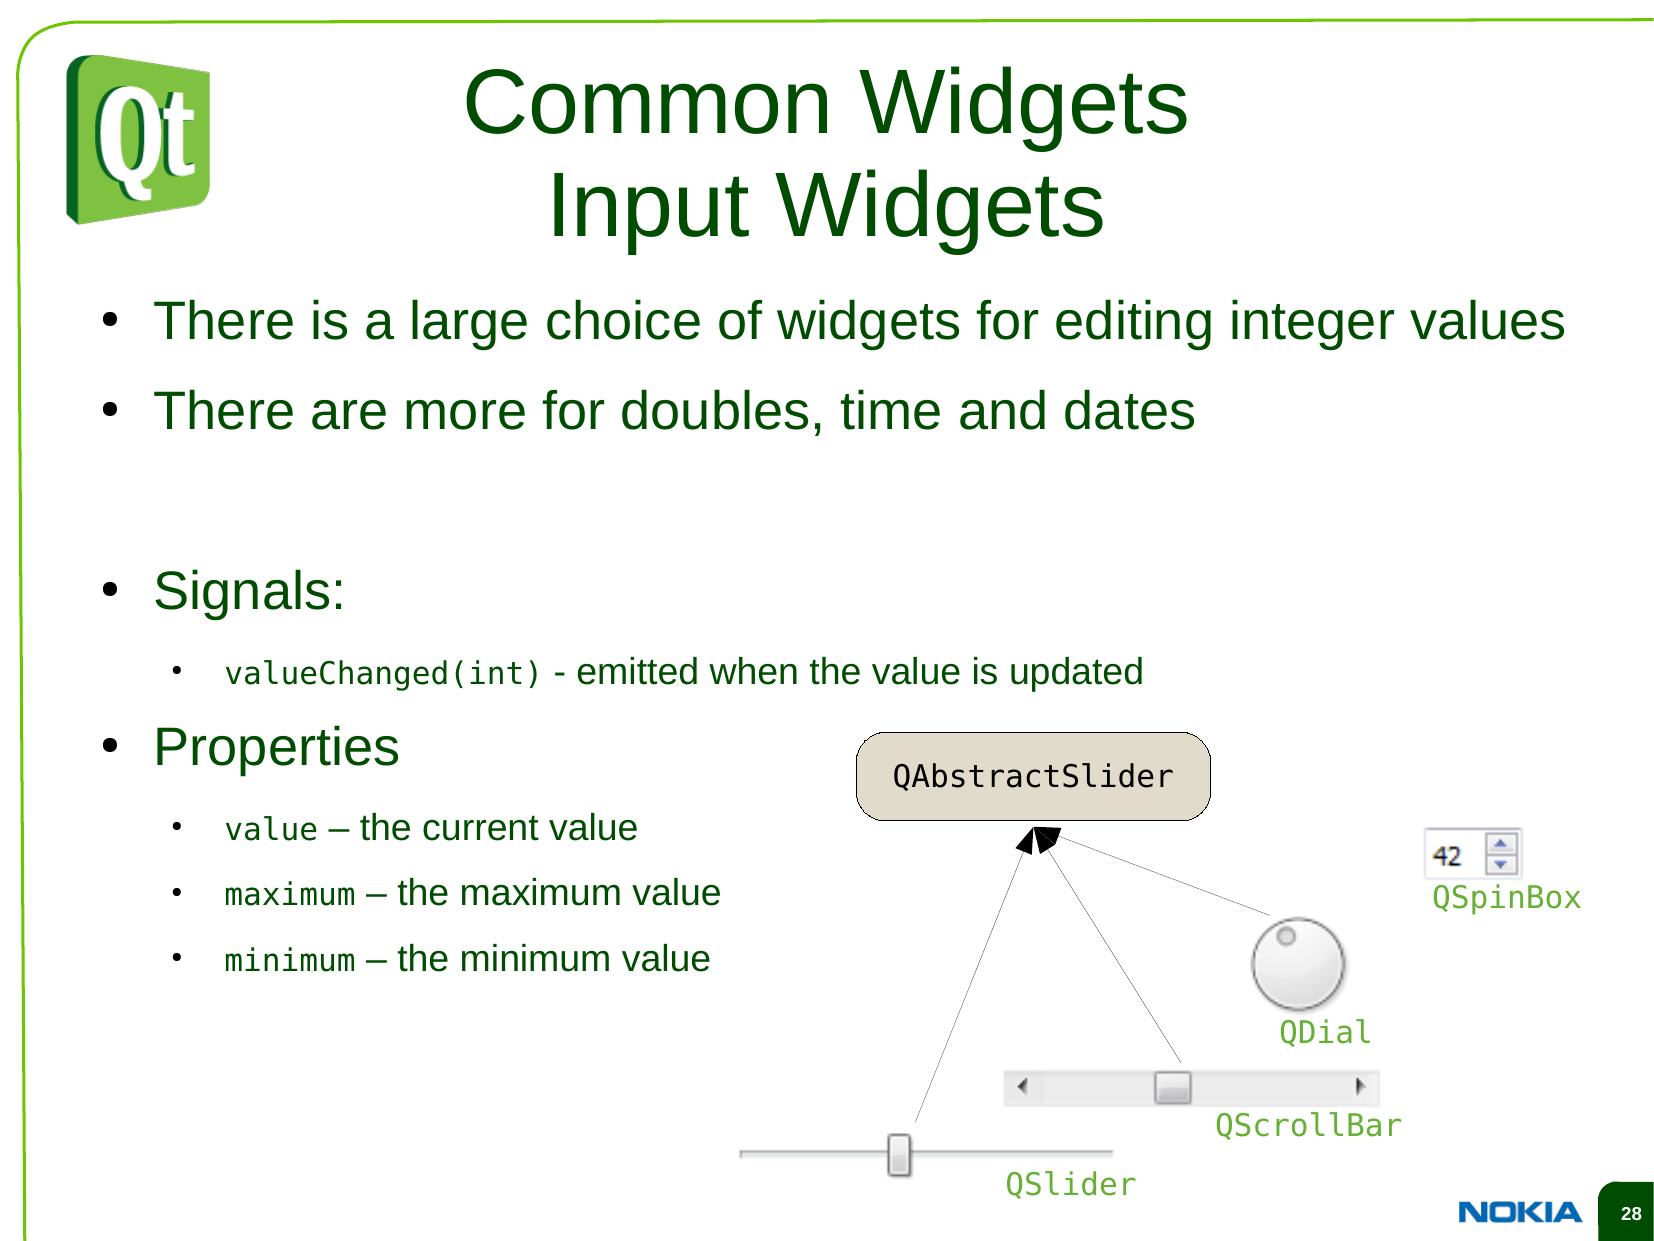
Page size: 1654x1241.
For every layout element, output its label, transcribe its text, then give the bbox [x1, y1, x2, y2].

text_box QSpinBox [1417, 871, 1597, 923]
picture [1422, 826, 1526, 871]
text_box QSlider [990, 1159, 1152, 1211]
text_box QDial [1264, 1006, 1388, 1058]
picture [1459, 1201, 1583, 1223]
text_box QAbstractSlider [856, 732, 1211, 821]
picture [1002, 1067, 1383, 1110]
picture [738, 1132, 1118, 1182]
text_box QScrollBar [1200, 1100, 1418, 1152]
picture [66, 55, 82, 225]
list There is a large choice of widgets for editing integer values There are more for doubles, time and dates Signals: valueChanged(int) - emitted when the value is updated Properties value – the current value maximum – the maximum value minimum – the minimum value [82, 290, 1571, 1094]
title Common Widgets Input Widgets [82, 50, 1571, 256]
picture [1249, 915, 1353, 1019]
